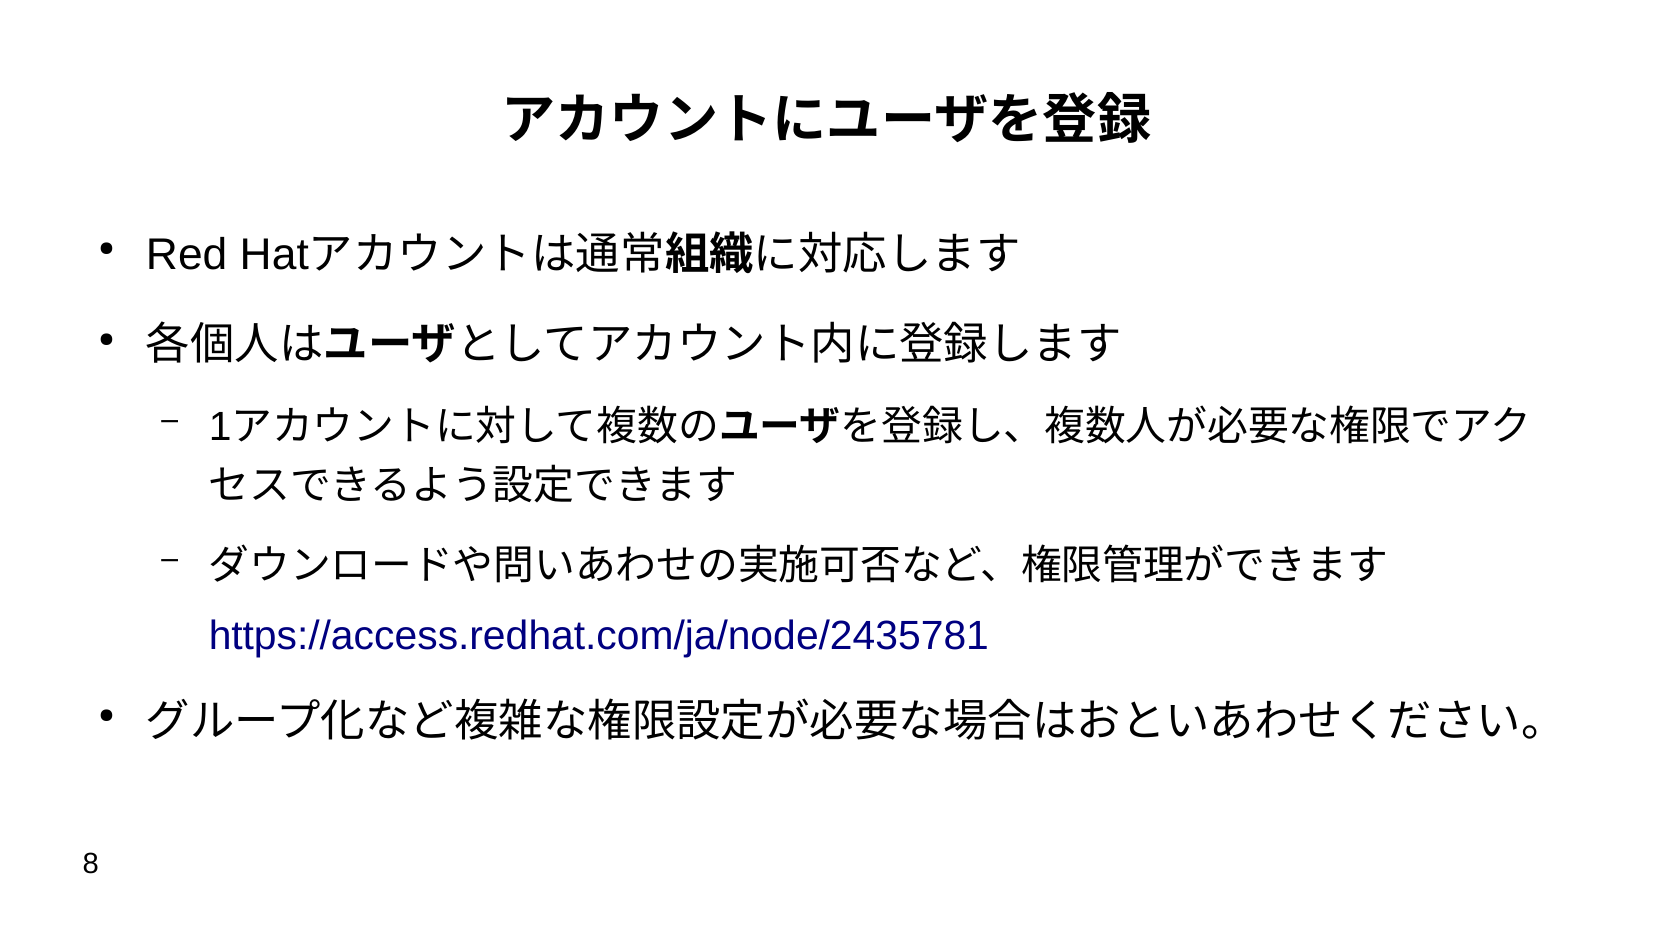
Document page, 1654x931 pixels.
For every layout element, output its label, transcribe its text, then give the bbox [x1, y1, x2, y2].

list Red Hatアカウントは通常組織に対応します 各個人はユーザとしてアカウント内に登録します 1アカウントに対して複数のユーザを登録し、複数人が必要な権限でアクセスできるよう設定できます ダウンロードや問いあわせの実施可否など、権限管理ができます https://access.redhat.com/ja/node/2435781 グループ化など複雑な権限設定が必要な場合はおといあわせください。 [82, 217, 1571, 758]
title アカウントにユーザを登録 [82, 0, 1571, 217]
